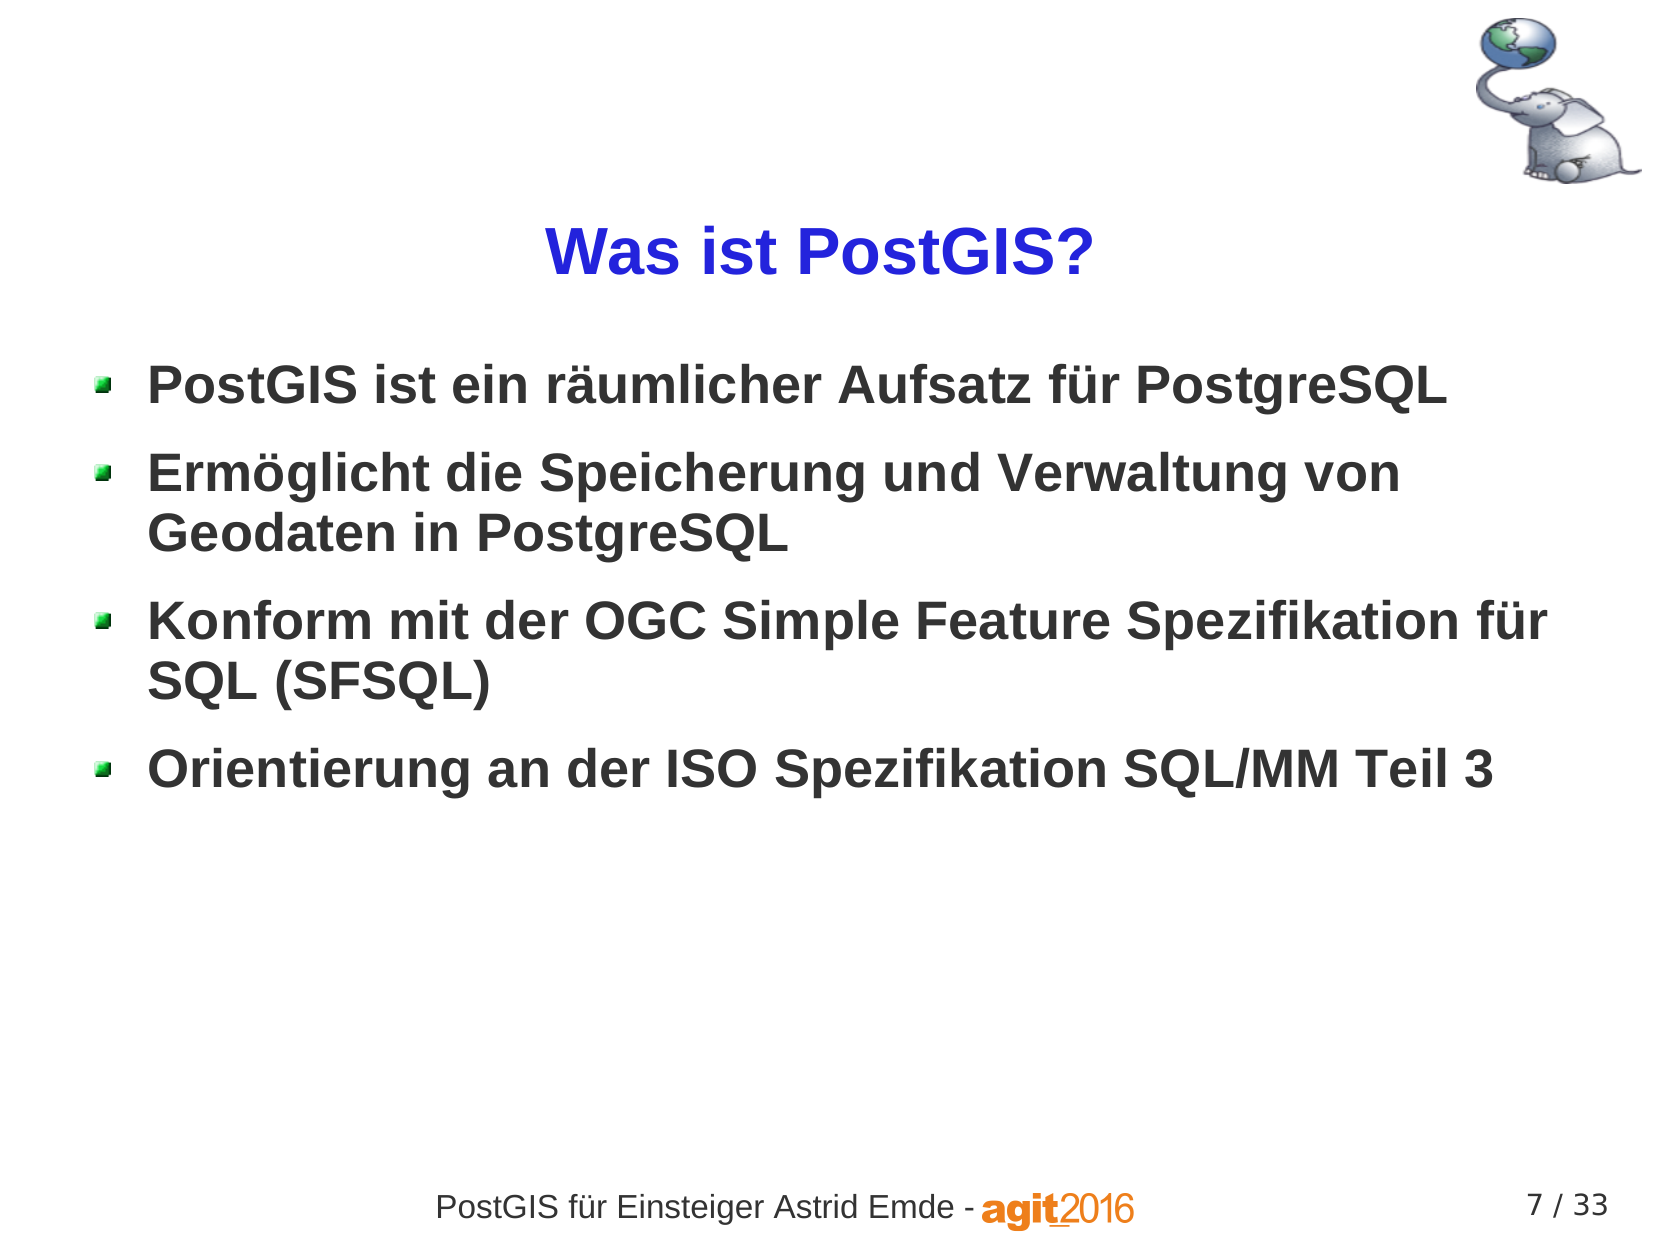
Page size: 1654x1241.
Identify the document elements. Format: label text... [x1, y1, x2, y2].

picture [1476, 18, 1642, 184]
picture [981, 1192, 1135, 1232]
list PostGIS ist ein räumlicher Aufsatz für PostgreSQL Ermöglicht die Speicherung und Verwaltung von Geodaten in PostgreSQL Konform mit der OGC Simple Feature Spezifikation für SQL (SFSQL) Orientierung an der ISO Spezifikation SQL/MM Teil 3 [76, 354, 1565, 1173]
title Was ist PostGIS? [76, 177, 1565, 325]
